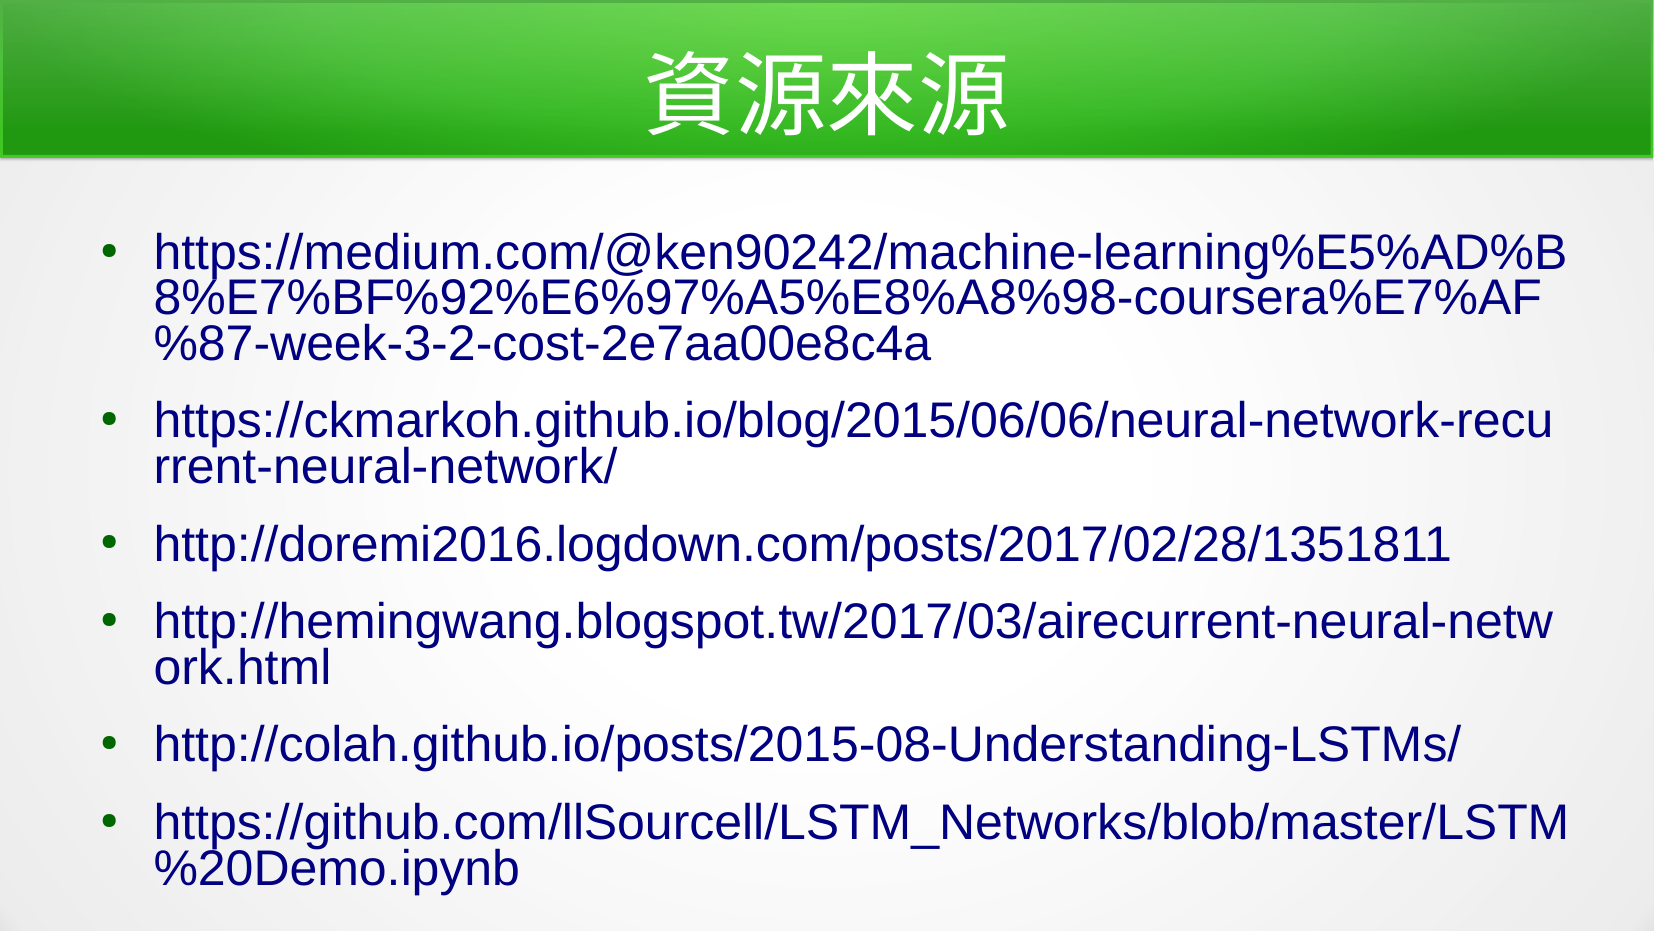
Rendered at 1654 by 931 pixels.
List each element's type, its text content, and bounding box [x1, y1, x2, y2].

list https://medium.com/@ken90242/machine-learning%E5%AD%B8%E7%BF%92%E6%97%A5%E8%A8%98-coursera%E7%AF%87-week-3-2-cost-2e7aa00e8c4a https://ckmarkoh.github.io/blog/2015/06/06/neural-network-recurrent-neural-network/ http://doremi2016.logdown.com/posts/2017/02/28/1351811 http://hemingwang.blogspot.tw/2017/03/airecurrent-neural-network.html http://colah.github.io/posts/2015-08-Understanding-LSTMs/ https://github.com/llSourcell/LSTM_Networks/blob/master/LSTM%20Demo.ipynb [82, 224, 1571, 764]
title 資源來源 [82, 28, 1571, 149]
